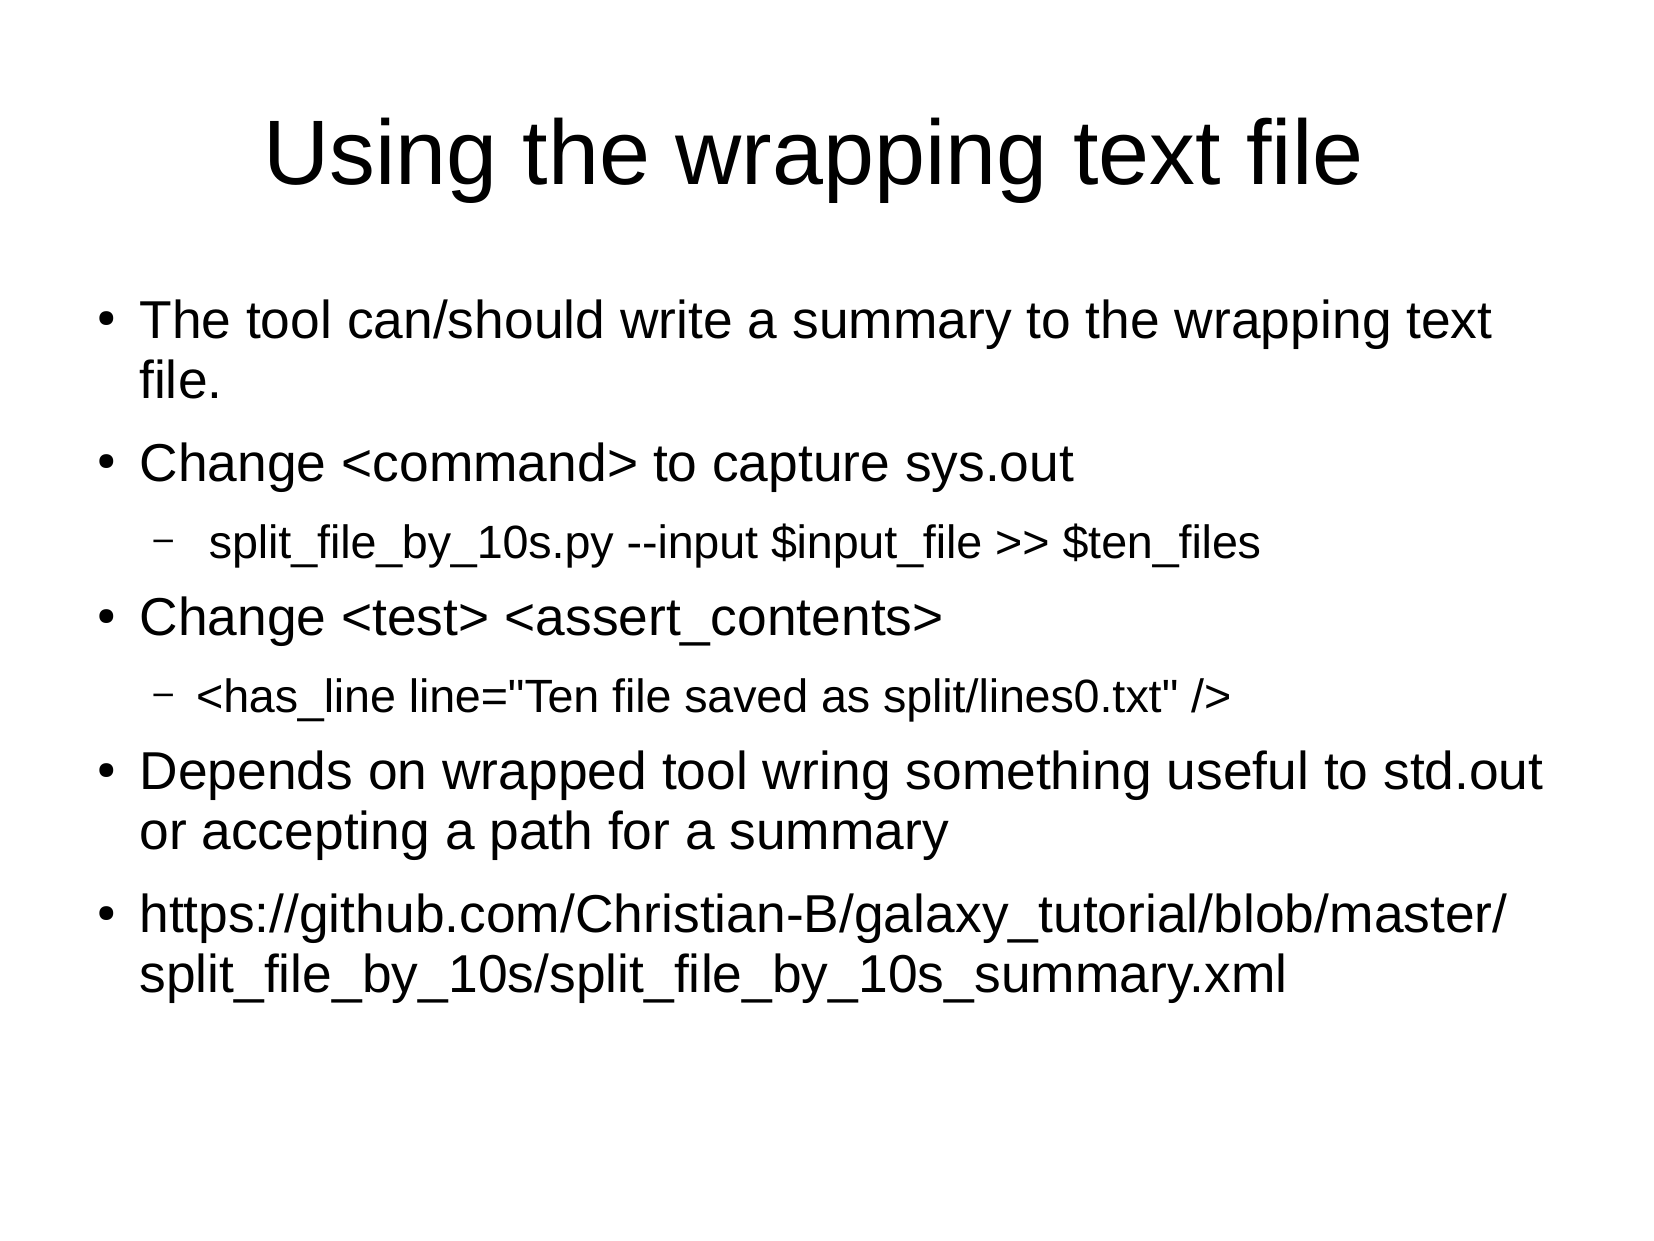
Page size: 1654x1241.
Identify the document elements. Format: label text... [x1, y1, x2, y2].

list The tool can/should write a summary to the wrapping text file. Change <command> to capture sys.out split_file_by_10s.py --input $input_file >> $ten_files Change <test> <assert_contents> <has_line line="Ten file saved as split/lines0.txt" /> Depends on wrapped tool wring something useful to std.out or accepting a path for a summary https://github.com/Christian-B/galaxy_tutorial/blob/master/split_file_by_10s/split_file_by_10s_summary.xml [82, 290, 1571, 1010]
title Using the wrapping text file [82, 49, 1571, 257]
